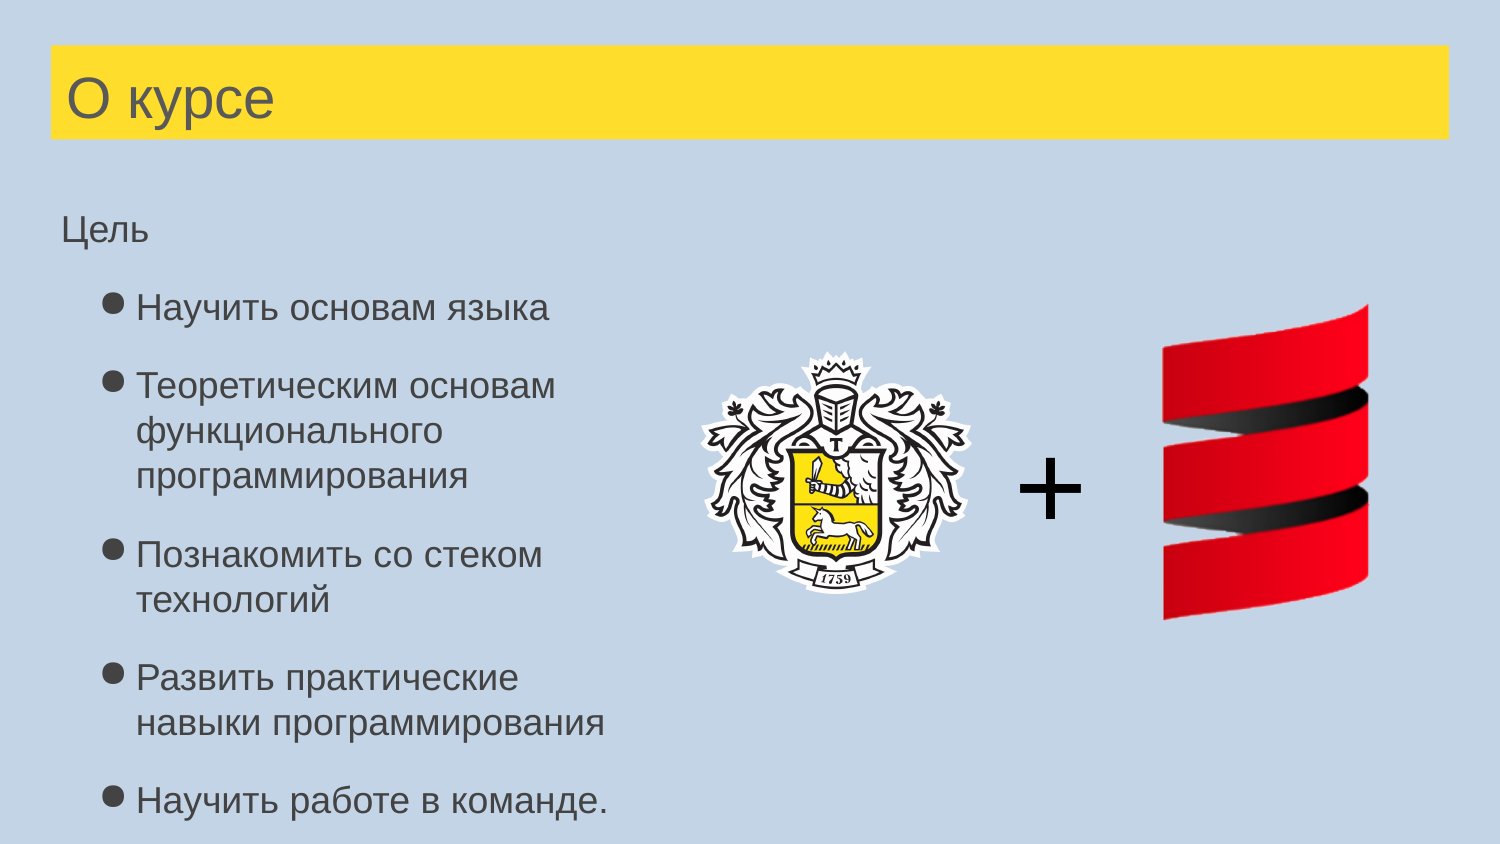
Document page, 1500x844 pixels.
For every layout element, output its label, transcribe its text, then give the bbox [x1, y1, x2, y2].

picture [1137, 285, 1386, 390]
text_box + [999, 390, 1500, 462]
picture [700, 351, 972, 594]
list Цель Научить основам языка Теоретическим основам функционального программирования Познакомить со стеком технологий Развить практические навыки программирования Научить работе в команде. [45, 182, 638, 805]
title О курсе [51, 45, 1449, 140]
picture [1137, 462, 1386, 641]
